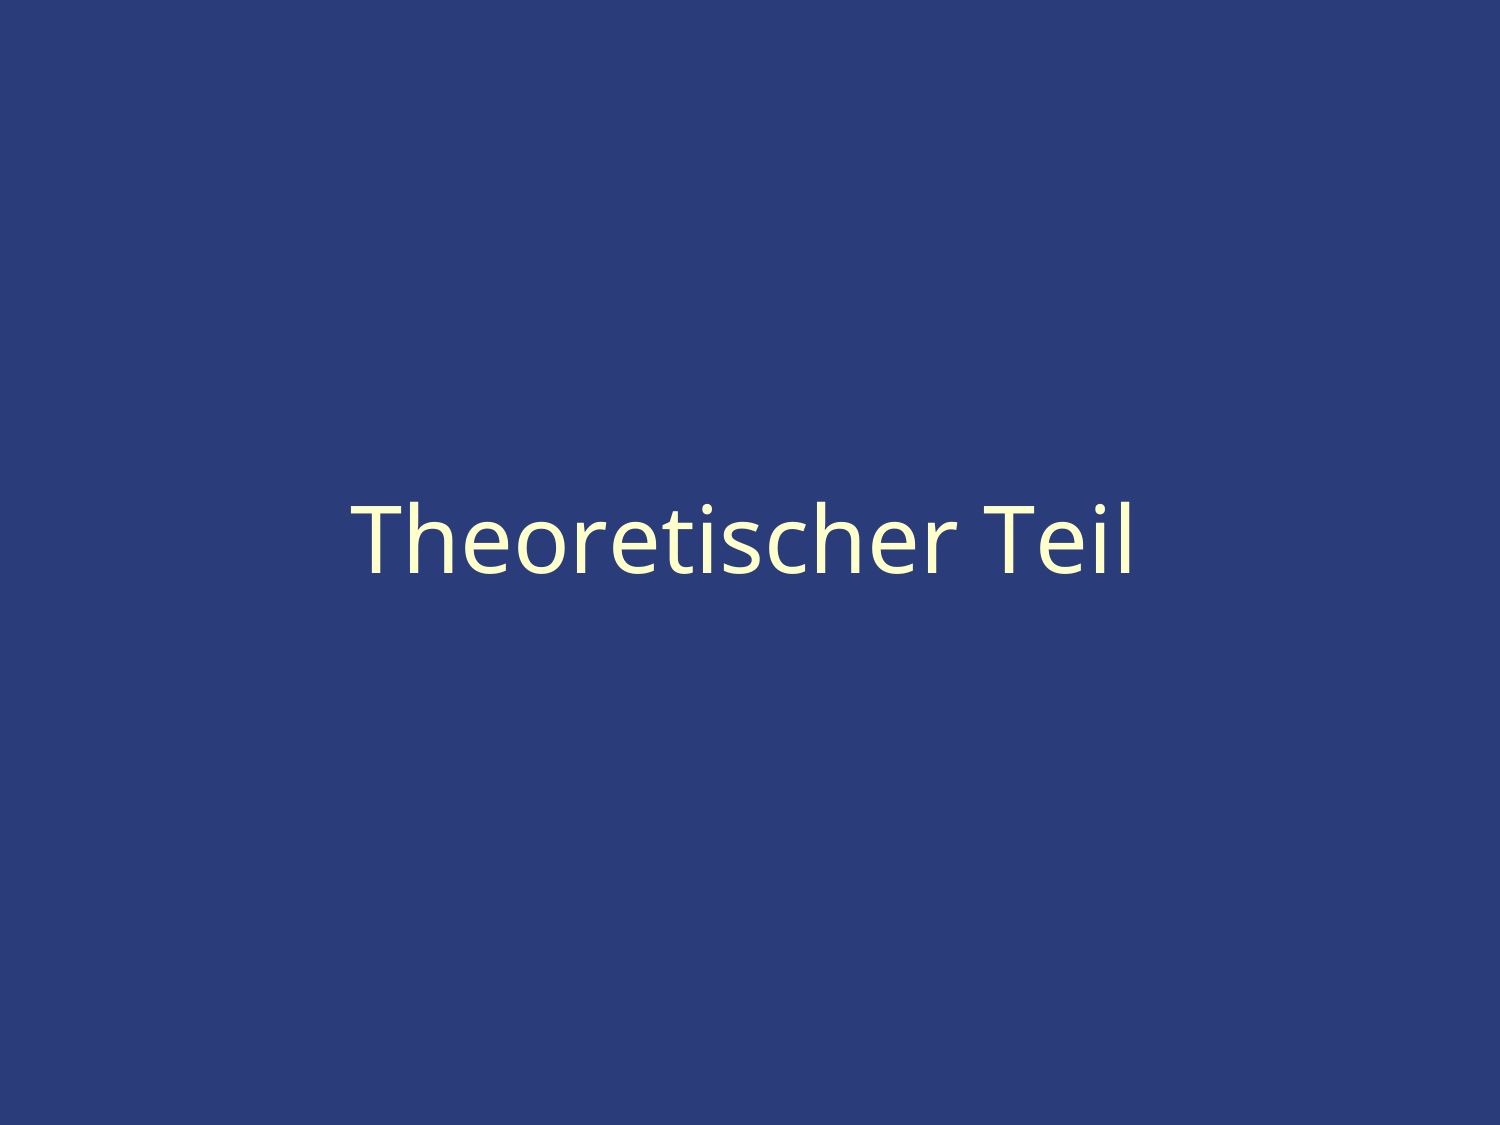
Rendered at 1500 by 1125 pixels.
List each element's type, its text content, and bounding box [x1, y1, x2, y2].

text_box Theoretischer Teil [24, 424, 1463, 601]
